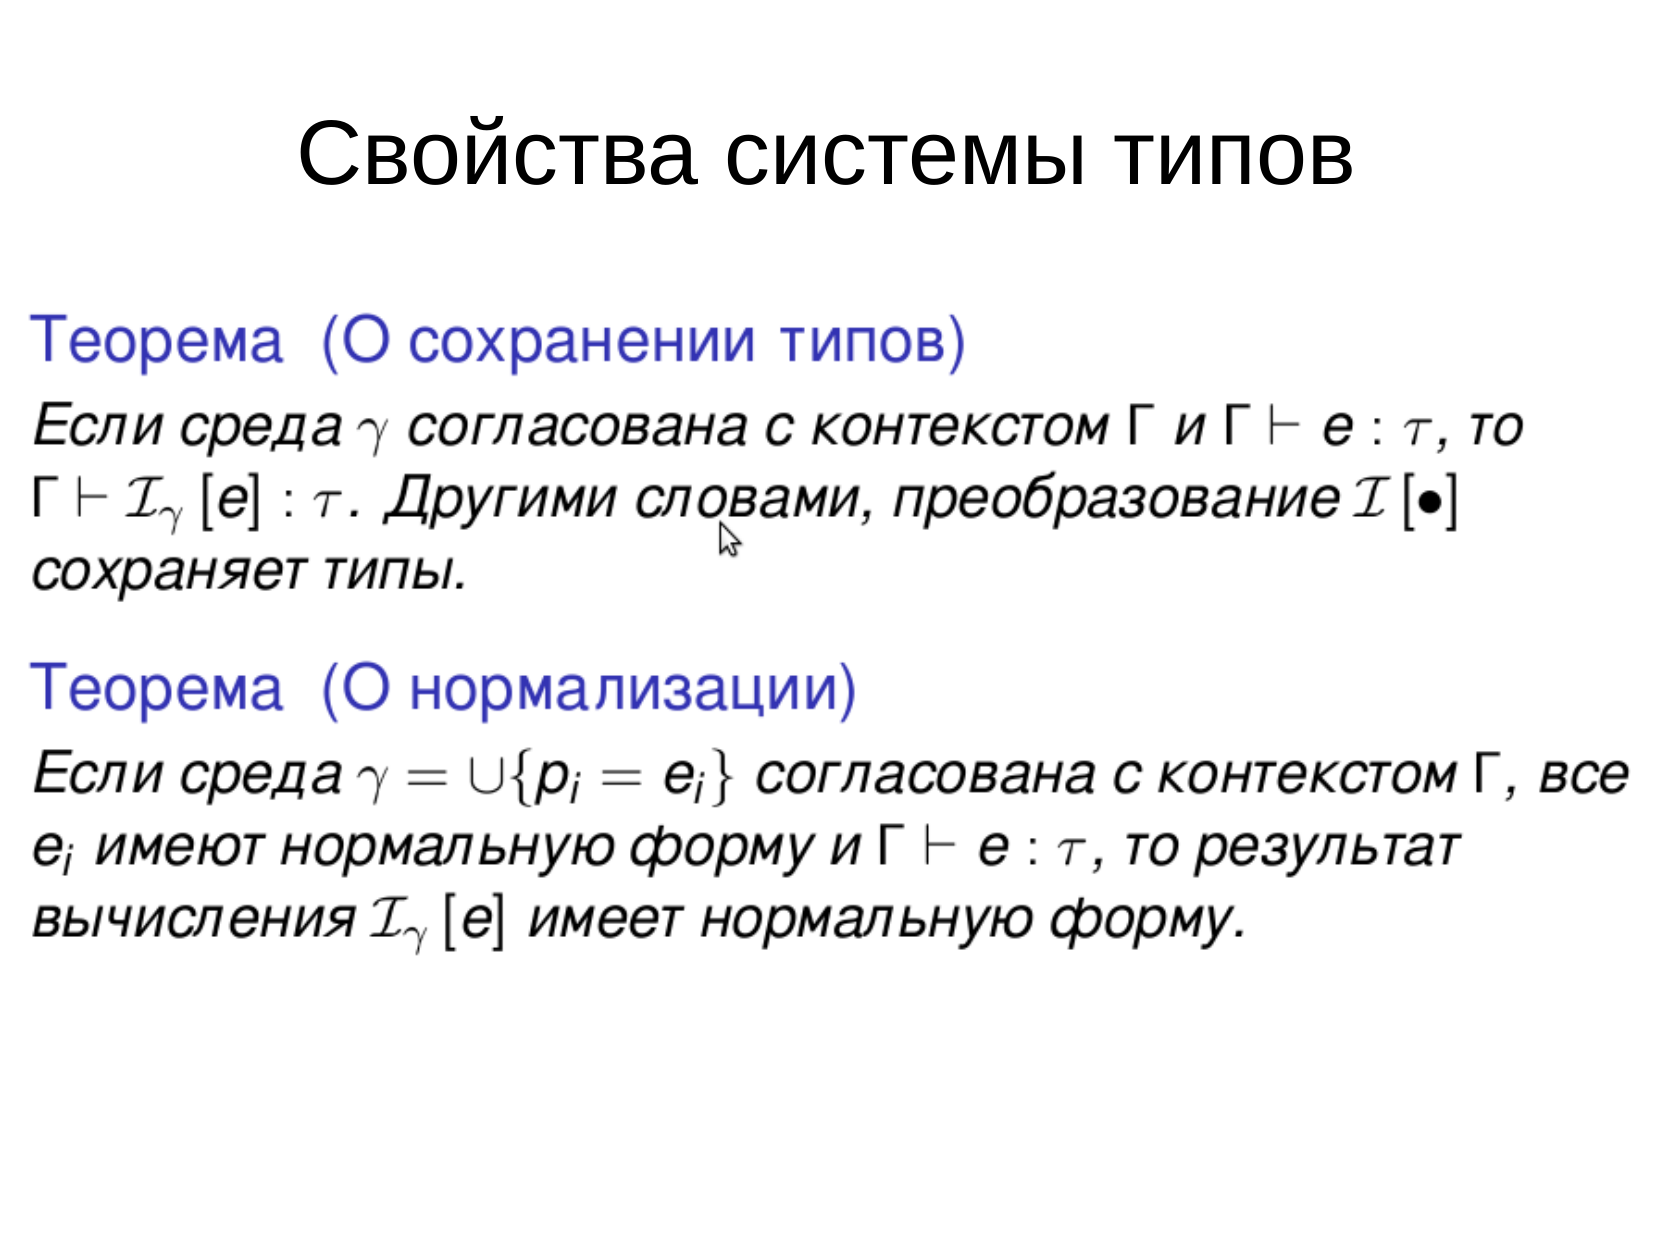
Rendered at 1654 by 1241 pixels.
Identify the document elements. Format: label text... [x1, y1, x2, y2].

title Свойства системы типов [82, 49, 1571, 257]
picture [7, 293, 1654, 961]
